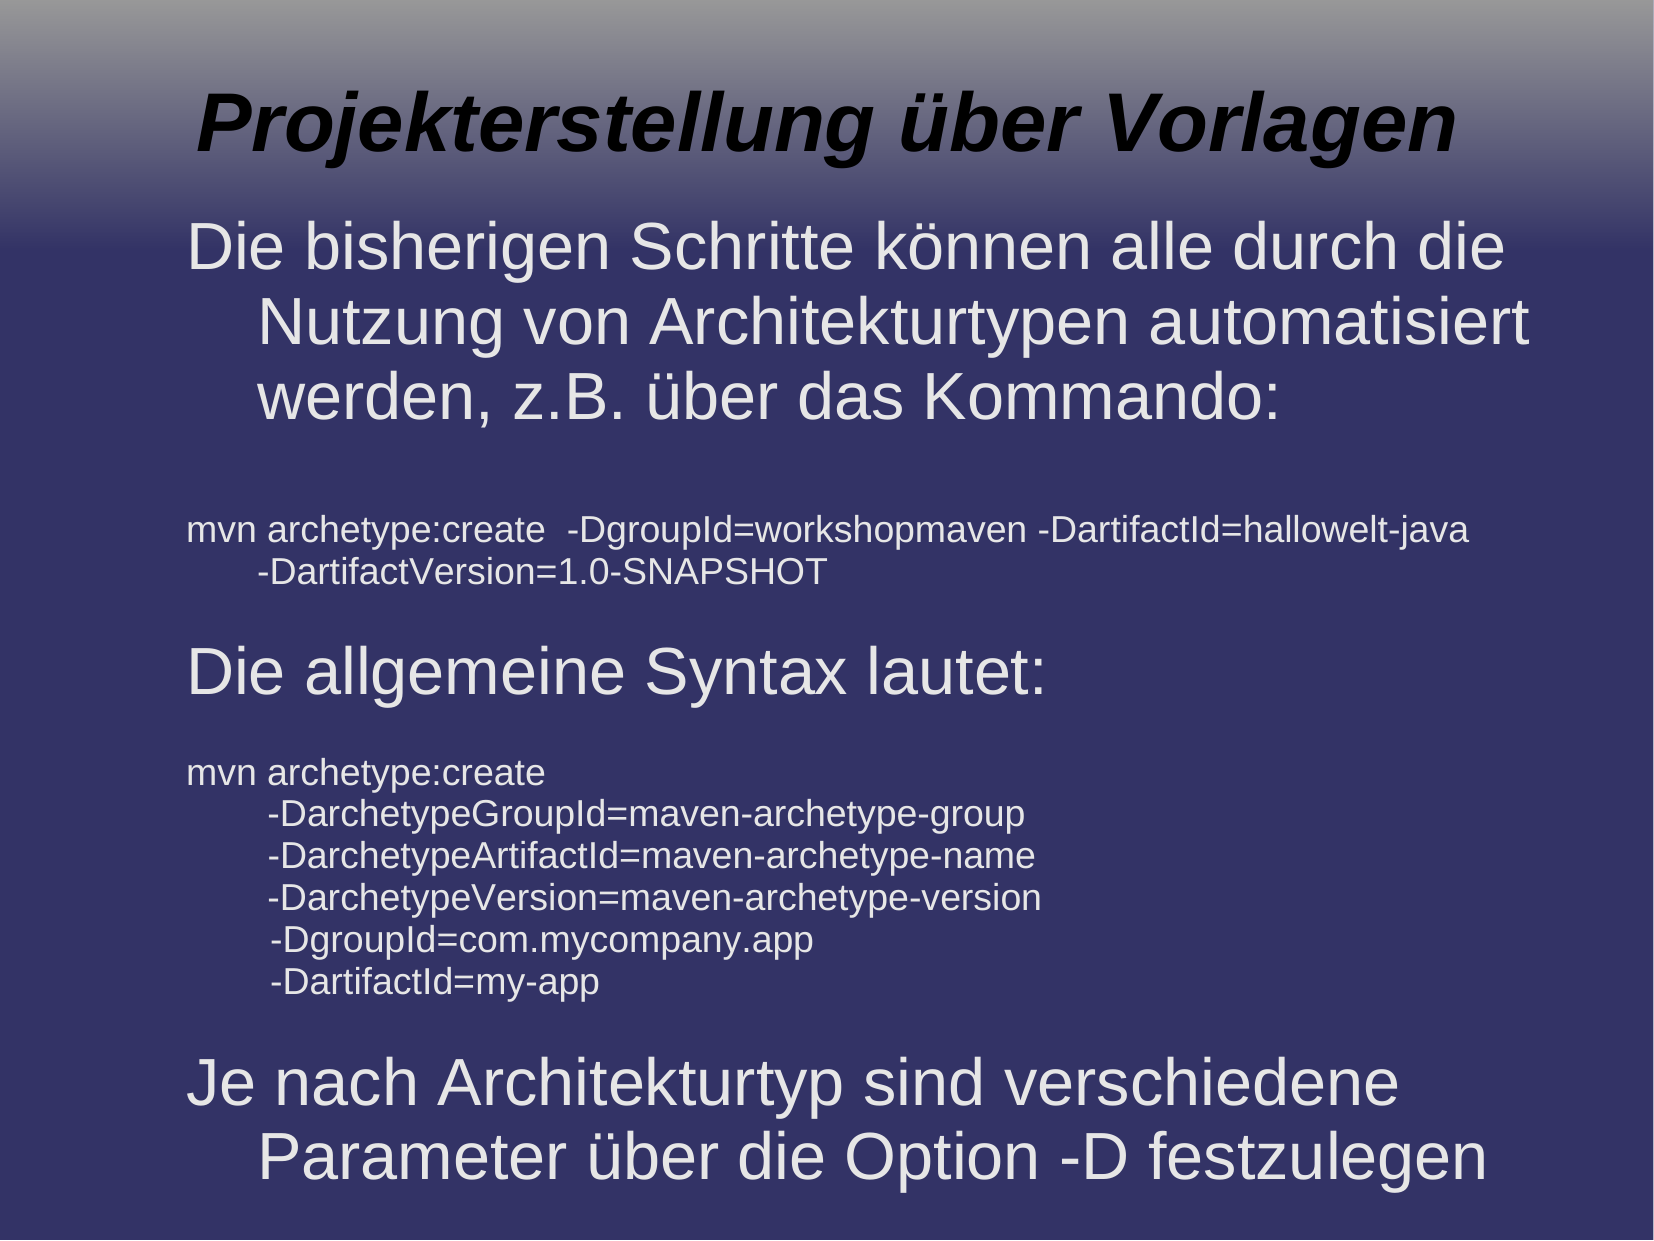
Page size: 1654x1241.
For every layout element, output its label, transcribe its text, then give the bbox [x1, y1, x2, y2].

title Projekterstellung über Vorlagen [121, 19, 1534, 227]
list Die bisherigen Schritte können alle durch die Nutzung von Architekturtypen automatisiert werden, z.B. über das Kommando: mvn archetype:create -DgroupId=workshopmaven -DartifactId=hallowelt-java -DartifactVersion=1.0-SNAPSHOT Die allgemeine Syntax lautet: mvn archetype:create -DarchetypeGroupId=maven-archetype-group -DarchetypeArtifactId=maven-archetype-name -DarchetypeVersion=maven-archetype-version -DgroupId=com.mycompany.app -DartifactId=my-app Je nach Architekturtyp sind verschiedene Parameter über die Option -D festzulegen [174, 209, 1565, 1196]
